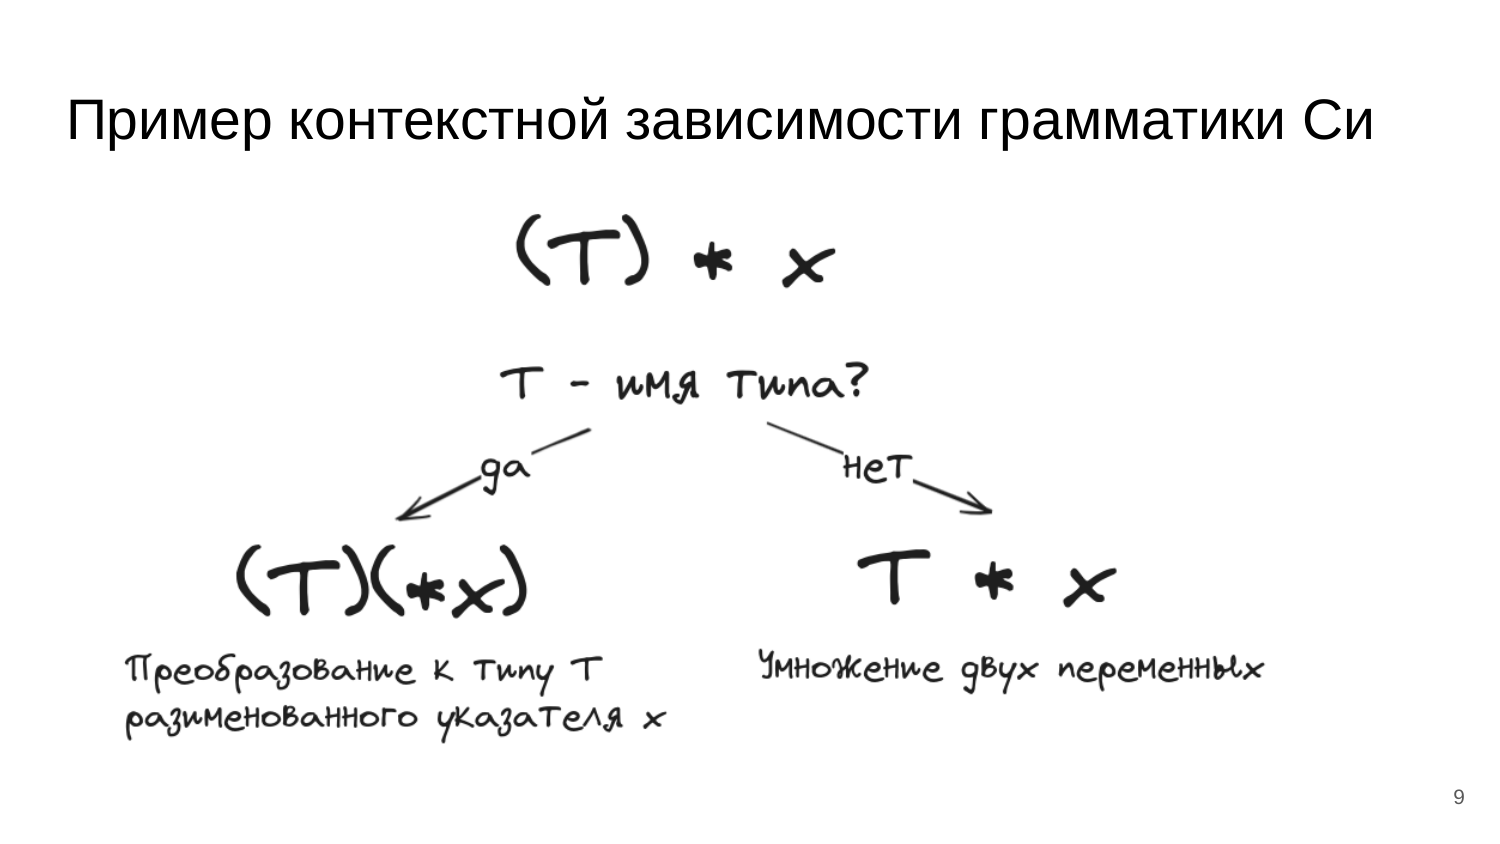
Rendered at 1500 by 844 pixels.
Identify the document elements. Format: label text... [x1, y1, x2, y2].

picture [112, 195, 1276, 753]
title Пример контекстной зависимости грамматики Си [51, 72, 1449, 167]
